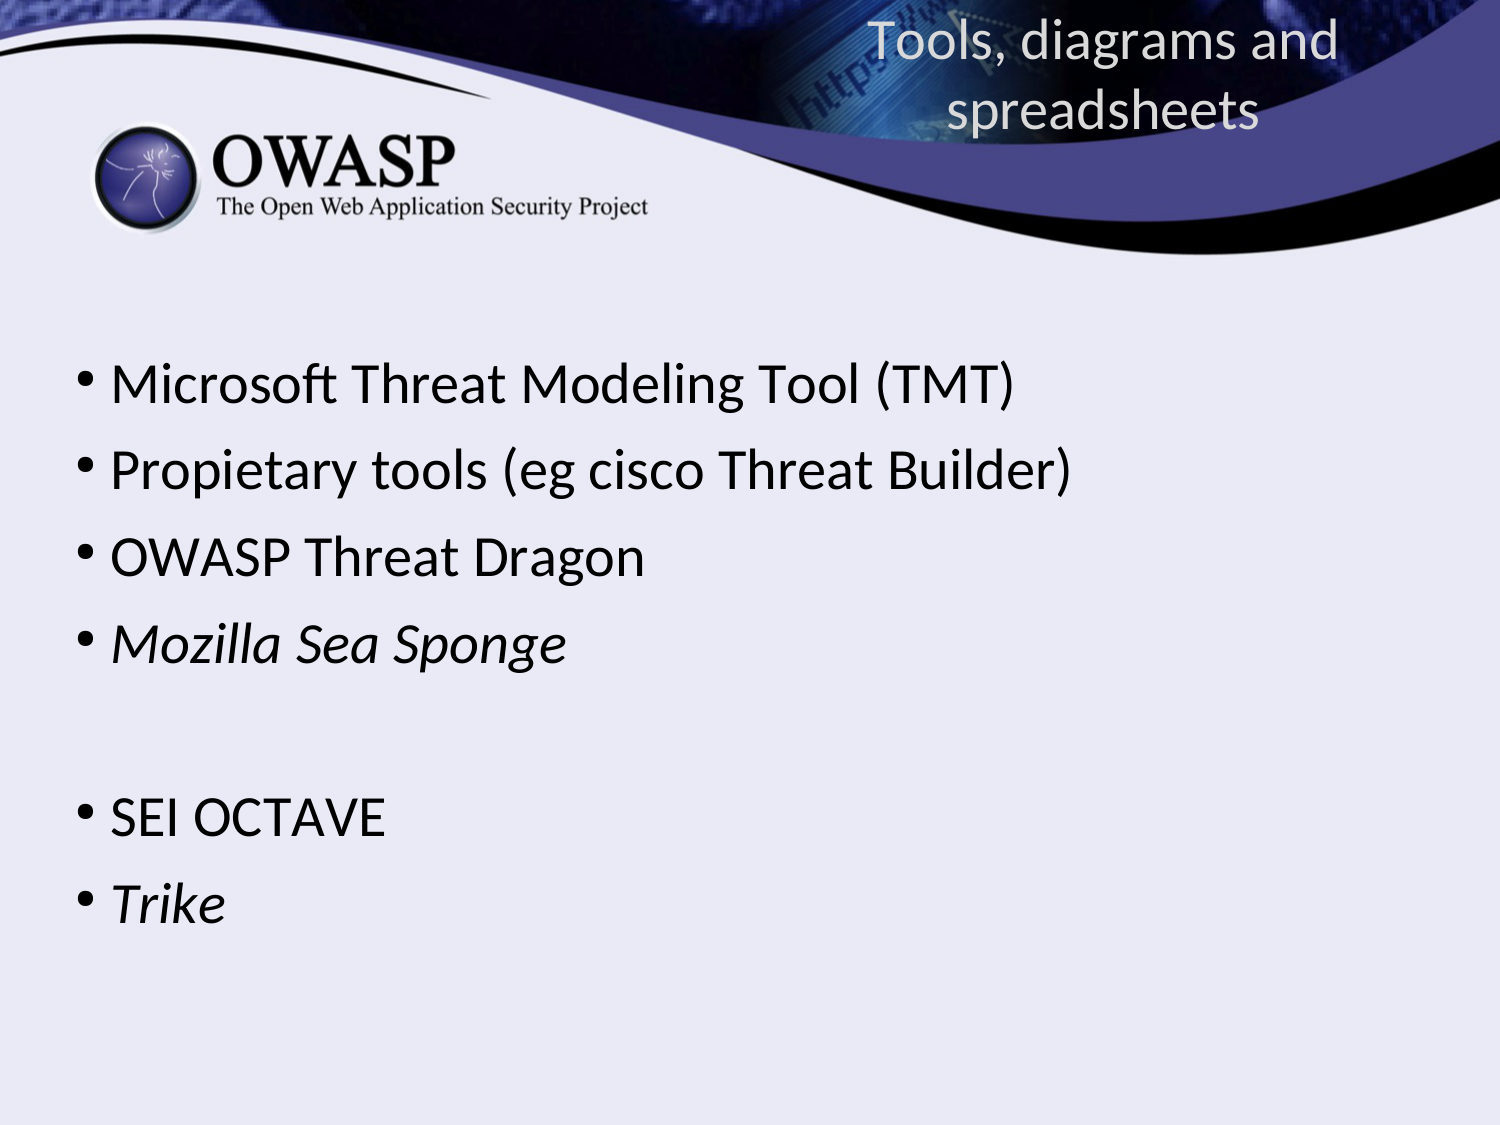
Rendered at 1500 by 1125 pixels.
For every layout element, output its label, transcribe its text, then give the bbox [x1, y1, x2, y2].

subtitle Microsoft Threat Modeling Tool (TMT) Propietary tools (eg cisco Threat Builder) OWASP Threat Dragon Mozilla Sea Sponge SEI OCTAVE Trike [75, 262, 1426, 1018]
picture [0, 0, 1500, 1125]
title Tools, diagrams and spreadsheets [732, 0, 1476, 149]
